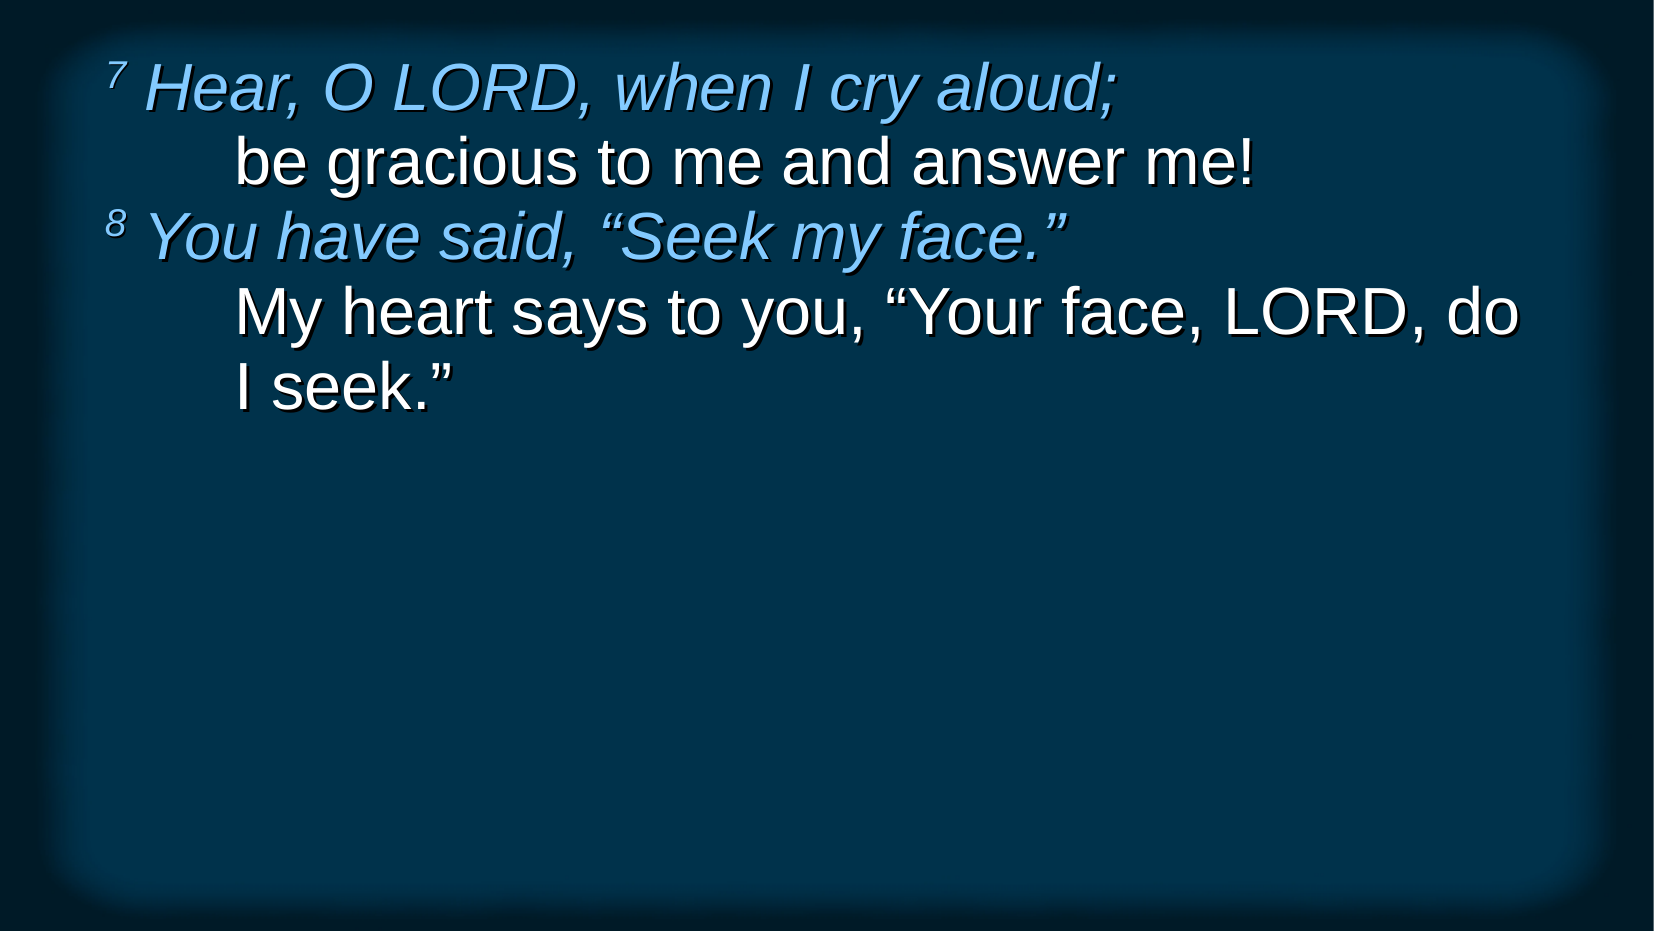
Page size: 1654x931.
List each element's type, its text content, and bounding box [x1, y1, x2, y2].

text_box 7 Hear, O LORD, when I cry aloud; be gracious to me and answer me! 8 You have said, “Seek my face.” My heart says to you, “Your face, LORD, do I seek.” [90, 42, 1546, 446]
picture [0, 0, 1654, 931]
